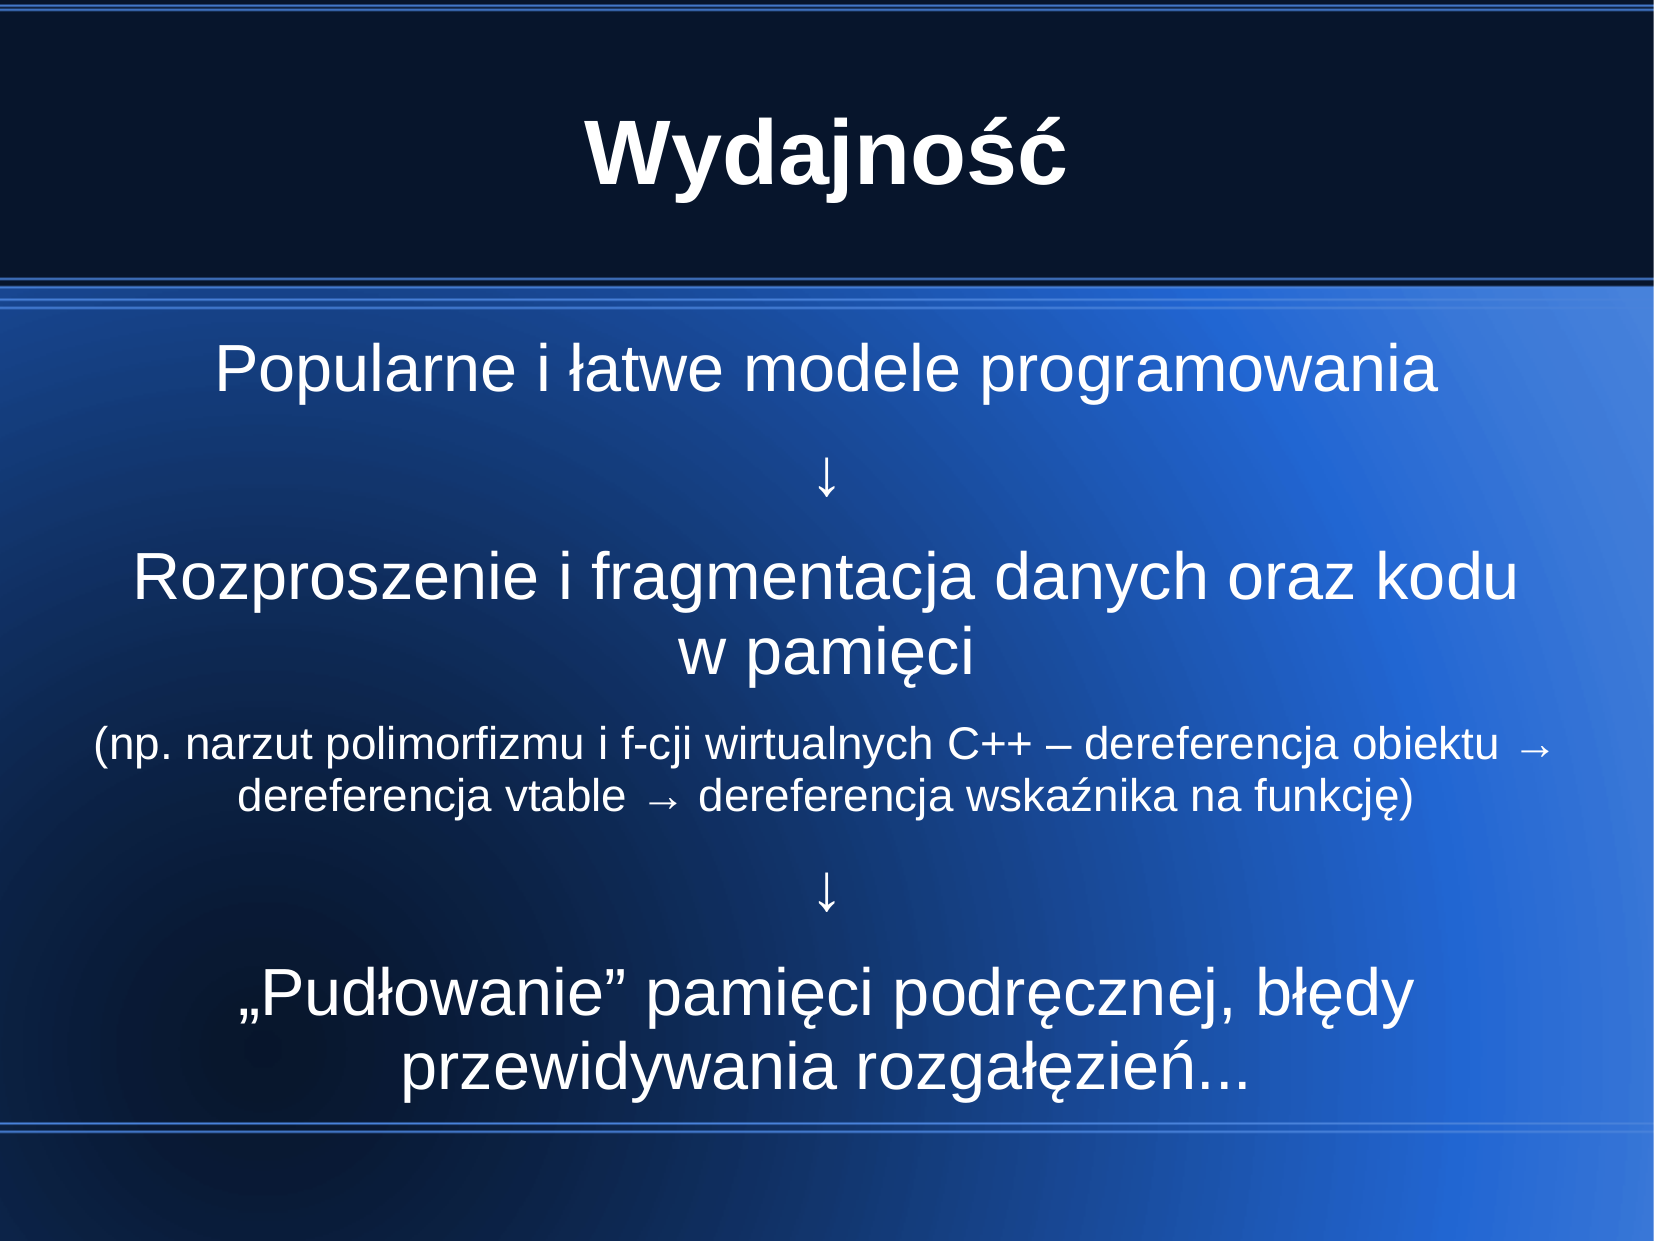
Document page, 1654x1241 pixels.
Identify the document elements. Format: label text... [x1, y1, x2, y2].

list Popularne i łatwe modele programowania ↓ Rozproszenie i fragmentacja danych oraz kodu w pamięci (np. narzut polimorfizmu i f-cji wirtualnych C++ – dereferencja obiektu → dereferencja vtable → dereferencja wskaźnika na funkcję) ↓ „Pudłowanie” pamięci podręcznej, błędy przewidywania rozgałęzień... [82, 330, 1571, 1105]
picture [0, 0, 1654, 1241]
title Wydajność [82, 49, 1571, 257]
